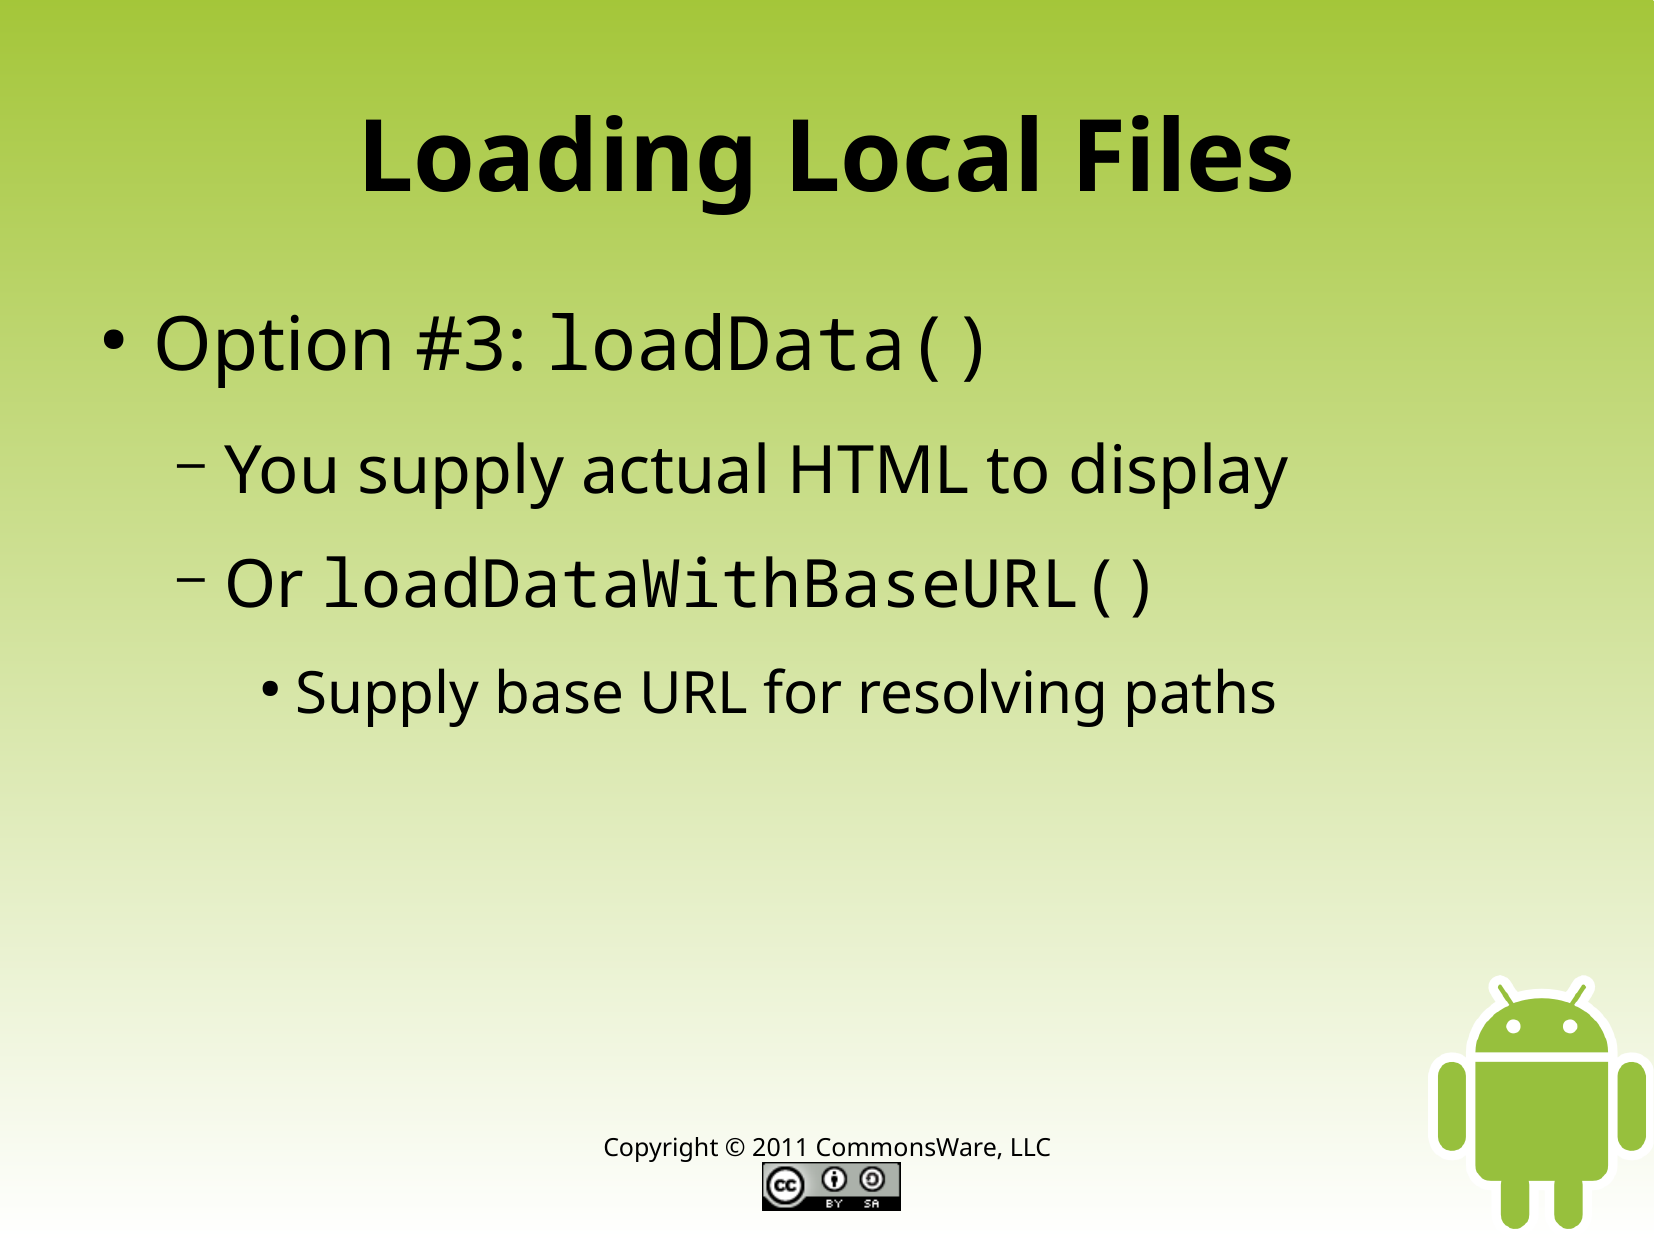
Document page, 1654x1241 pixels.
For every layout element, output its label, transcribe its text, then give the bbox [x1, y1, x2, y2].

picture [762, 1162, 901, 1211]
title Loading Local Files [82, 49, 1571, 257]
picture [1428, 975, 1654, 1238]
list Option #3: loadData() You supply actual HTML to display Or loadDataWithBaseURL() Supply base URL for resolving paths [82, 290, 1571, 1094]
